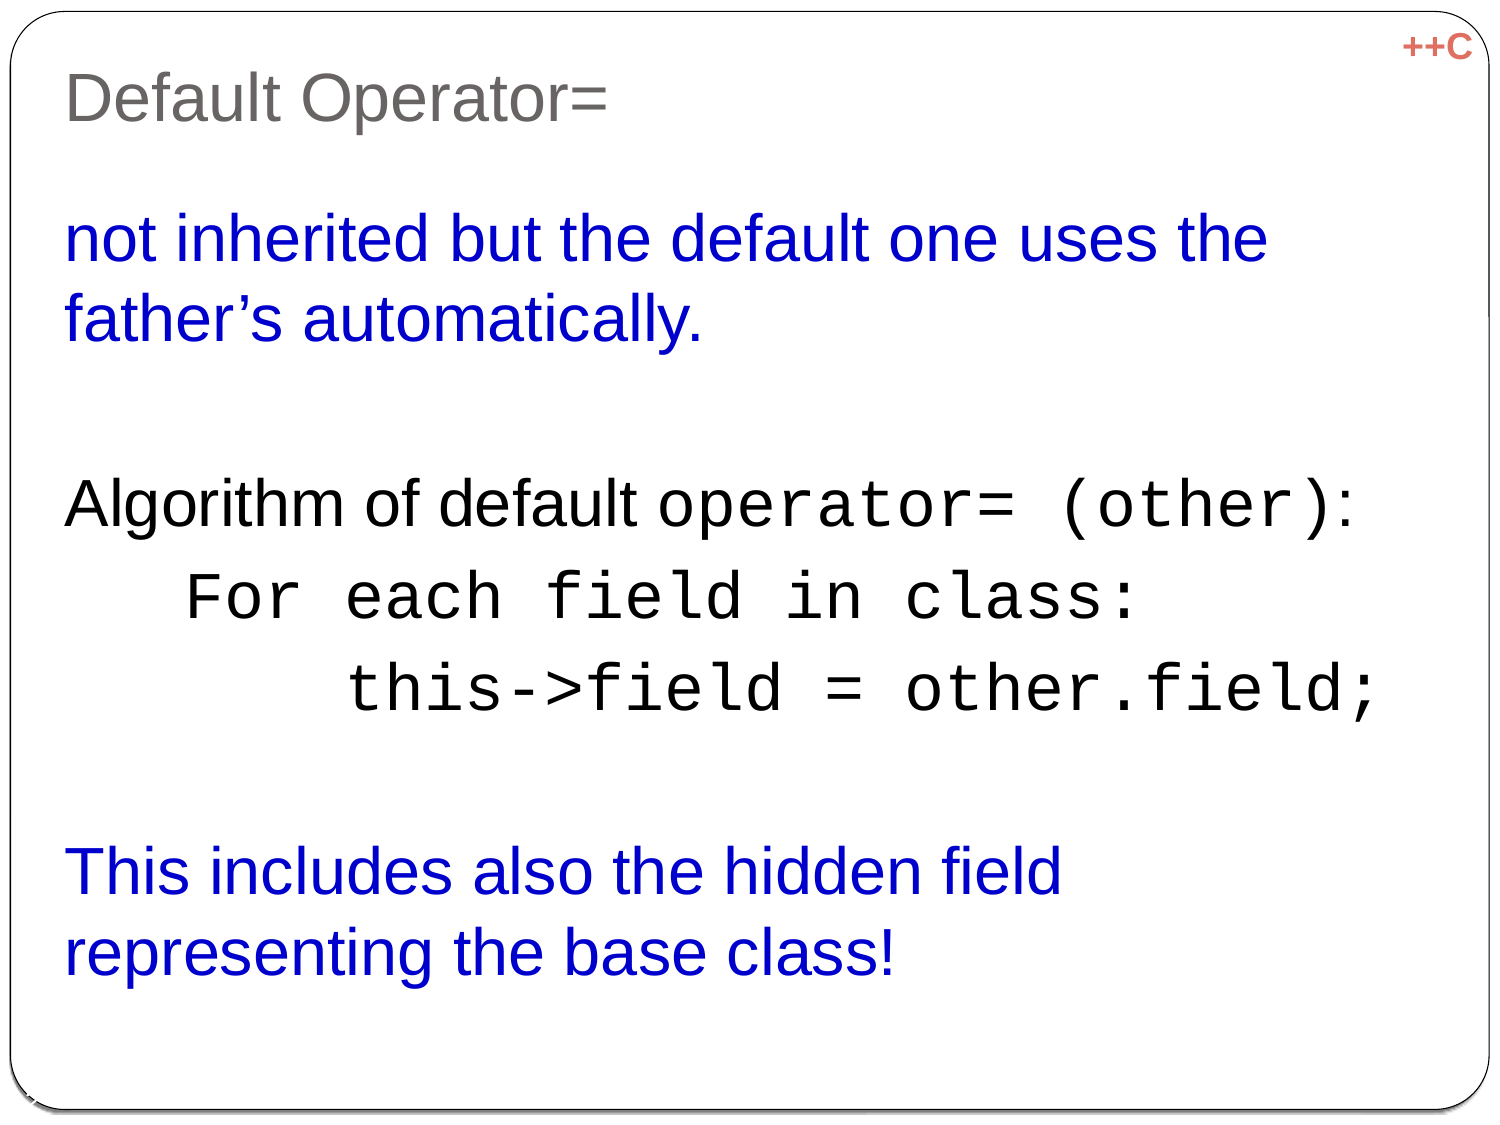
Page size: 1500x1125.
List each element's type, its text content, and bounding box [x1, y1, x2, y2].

title Default Operator= [50, 45, 1450, 150]
slide_number <number> [0, 1074, 50, 1125]
list not inherited but the default one uses the father’s automatically. Algorithm of default operator= (other): For each field in class: this->field = other.field; This includes also the hidden field representing the base class! [50, 187, 1450, 1088]
